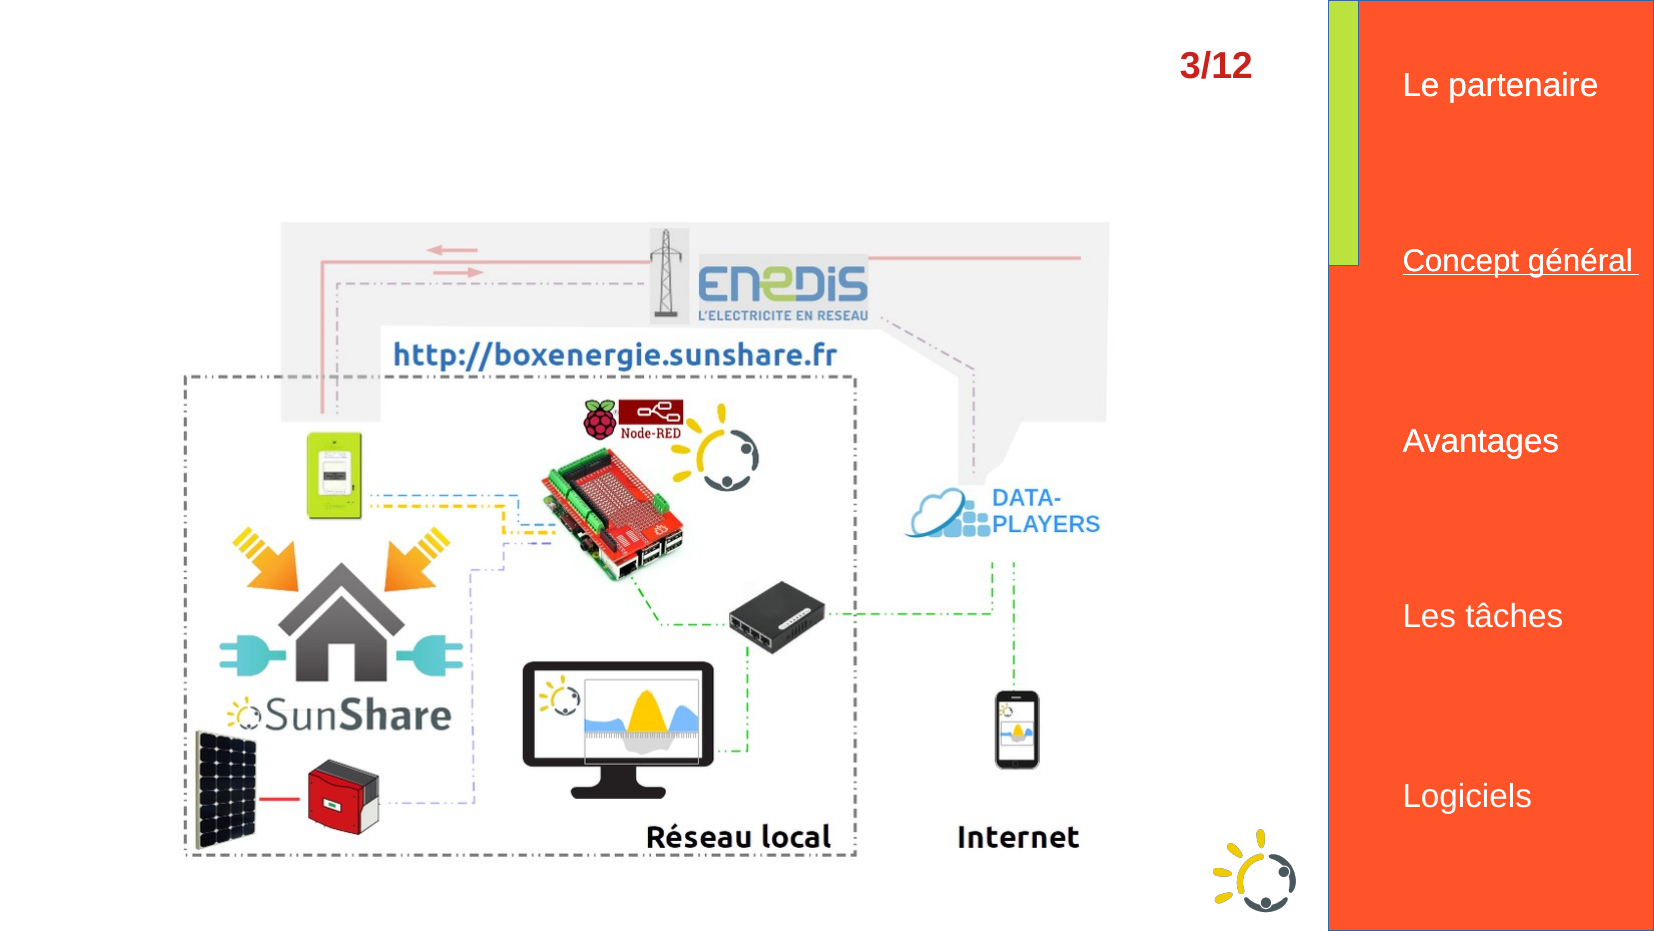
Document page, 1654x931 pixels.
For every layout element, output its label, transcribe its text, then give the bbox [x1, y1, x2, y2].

text_box [1387, 236, 1654, 294]
text_box Le partenaire [1387, 59, 1654, 116]
picture [177, 206, 1123, 873]
text_box [1328, 0, 1359, 266]
picture [1210, 826, 1300, 916]
text_box Avantages [1387, 415, 1595, 473]
